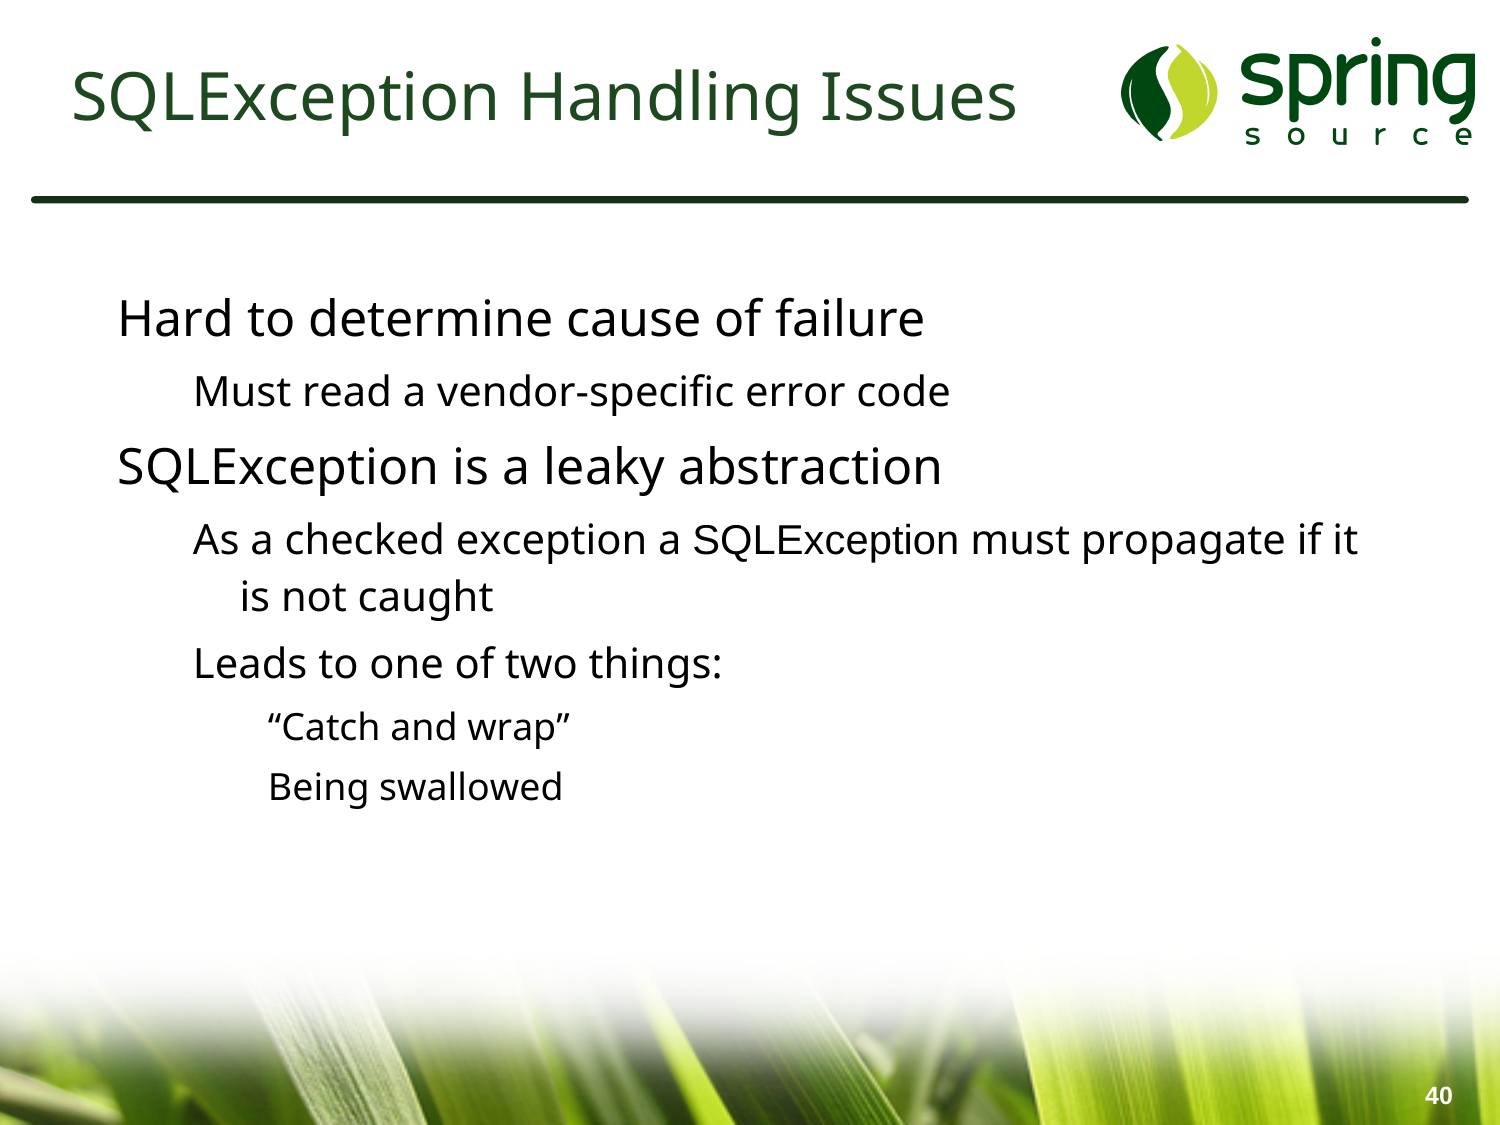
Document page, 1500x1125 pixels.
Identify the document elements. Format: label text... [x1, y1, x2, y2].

picture [0, 944, 1500, 1125]
title SQLException Handling Issues [56, 5, 1089, 184]
list Hard to determine cause of failure Must read a vendor-specific error code SQLException is a leaky abstraction As a checked exception a SQLException must propagate if it is not caught Leads to one of two things: “Catch and wrap” Being swallowed [103, 275, 1394, 938]
picture [1121, 37, 1475, 145]
